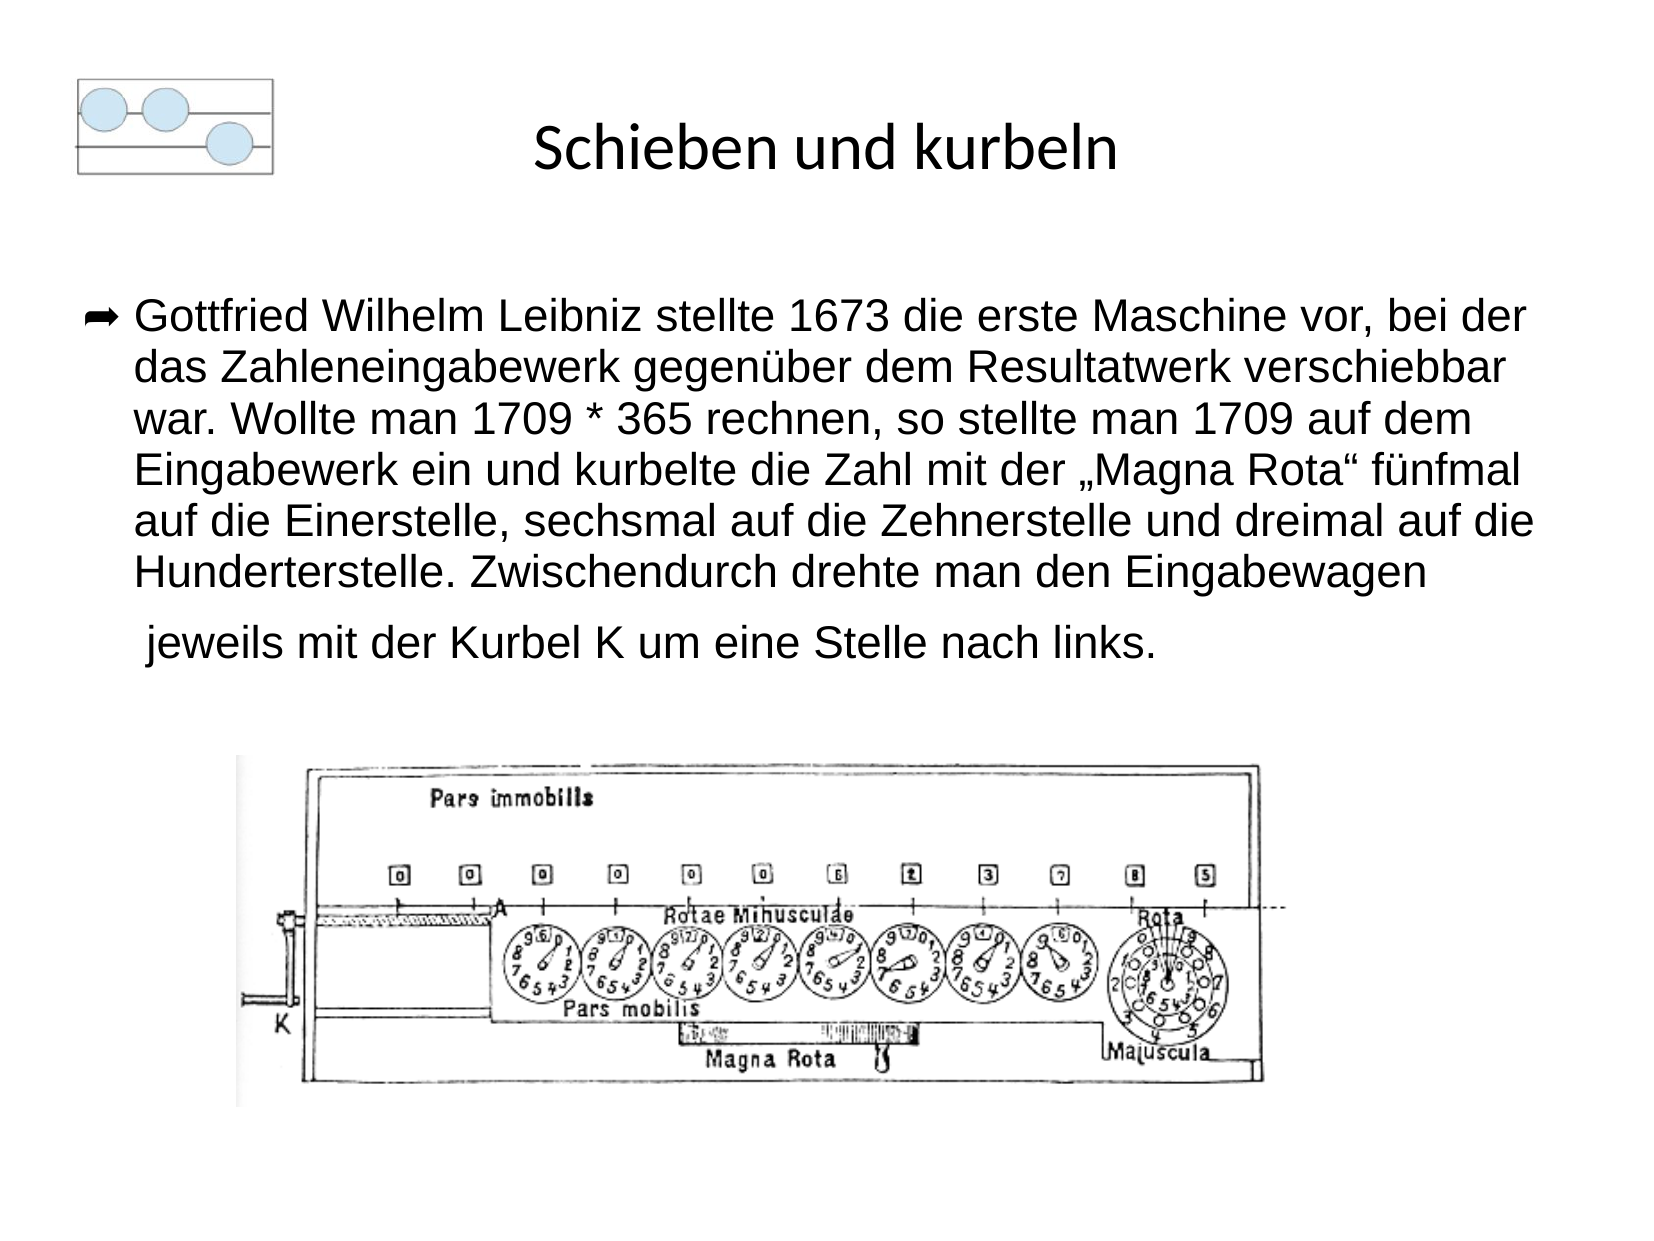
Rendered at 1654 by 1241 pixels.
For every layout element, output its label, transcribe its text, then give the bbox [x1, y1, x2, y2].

picture [70, 70, 82, 180]
list ➦ Gottfried Wilhelm Leibniz stellte 1673 die erste Maschine vor, bei der das Zahleneingabewerk gegenüber dem Resultatwerk verschiebbar war. Wollte man 1709 * 365 rechnen, so stellte man 1709 auf dem Eingabewerk ein und kurbelte die Zahl mit der „Magna Rota“ fünfmal auf die Einerstelle, sechsmal auf die Zehnerstelle und dreimal auf die Hunderterstelle. Zwischendurch drehte man den Eingabewagen jeweils mit der Kurbel K um eine Stelle nach links. [82, 290, 1571, 1109]
title Schieben und kurbeln [82, 49, 1571, 257]
picture [236, 755, 1288, 1107]
